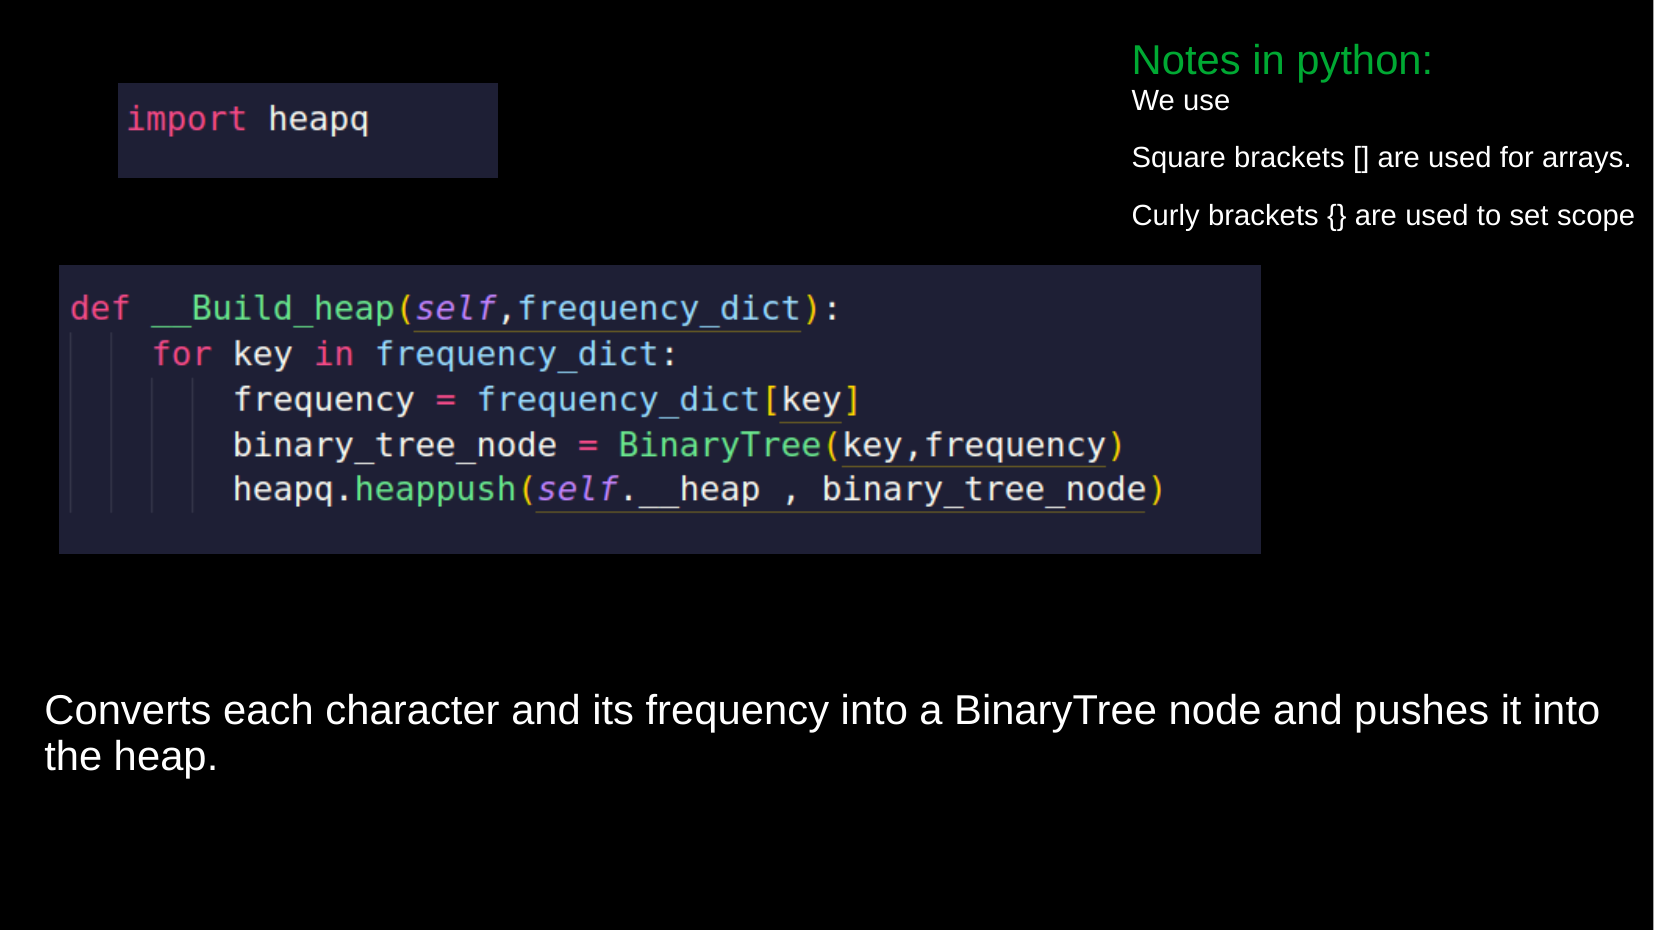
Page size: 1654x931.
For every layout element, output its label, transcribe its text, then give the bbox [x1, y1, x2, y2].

picture [59, 265, 1261, 554]
text_box Converts each character and its frequency into a BinaryTree node and pushes it into the heap. [29, 679, 1625, 886]
picture [118, 83, 498, 178]
text_box Notes in python: We use Square brackets [] are used for arrays. Curly brackets {} are used to set scope [1116, 29, 1654, 239]
